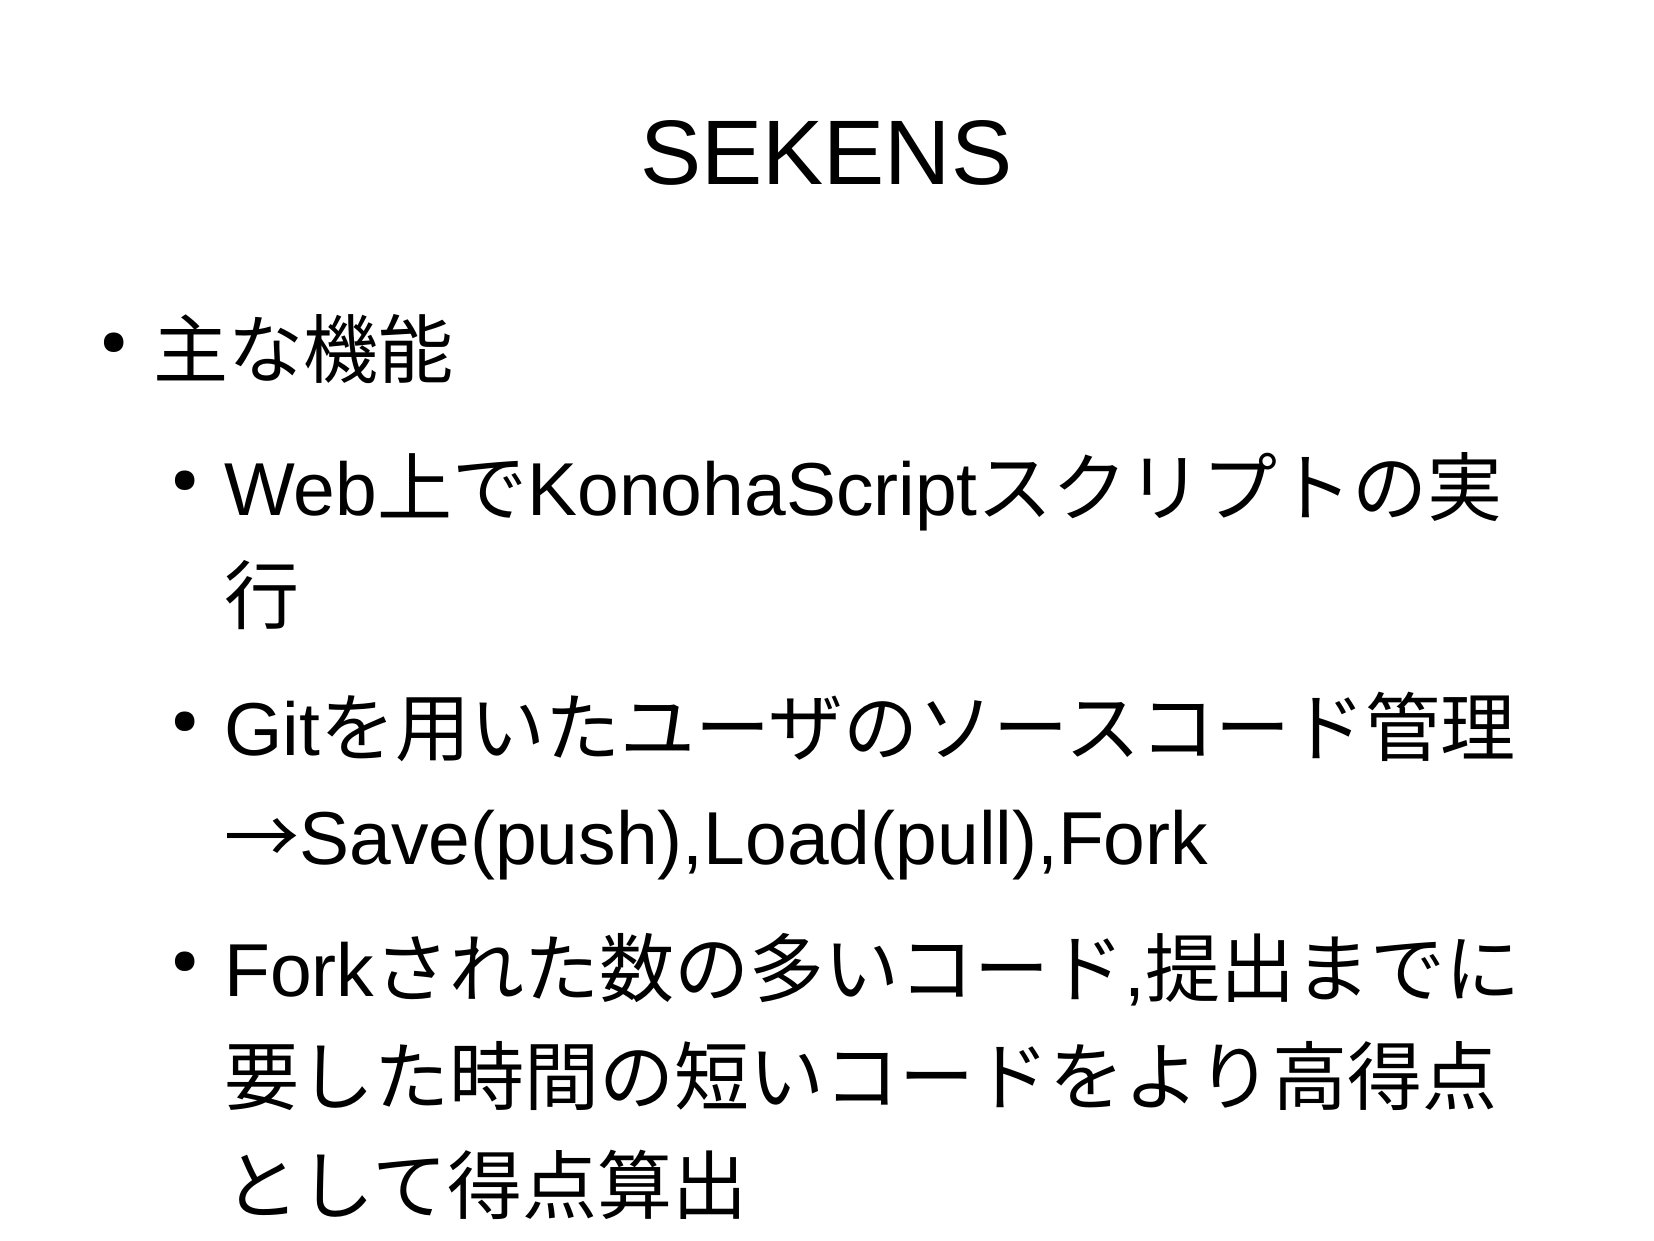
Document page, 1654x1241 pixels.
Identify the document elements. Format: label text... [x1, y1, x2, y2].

list 主な機能 Web上でKonohaScriptスクリプトの実行 Gitを用いたユーザのソースコード管理 →Save(push),Load(pull),Fork Forkされた数の多いコード,提出までに要した時間の短いコードをより高得点として得点算出 [82, 290, 1571, 1130]
title SEKENS [82, 49, 1571, 257]
